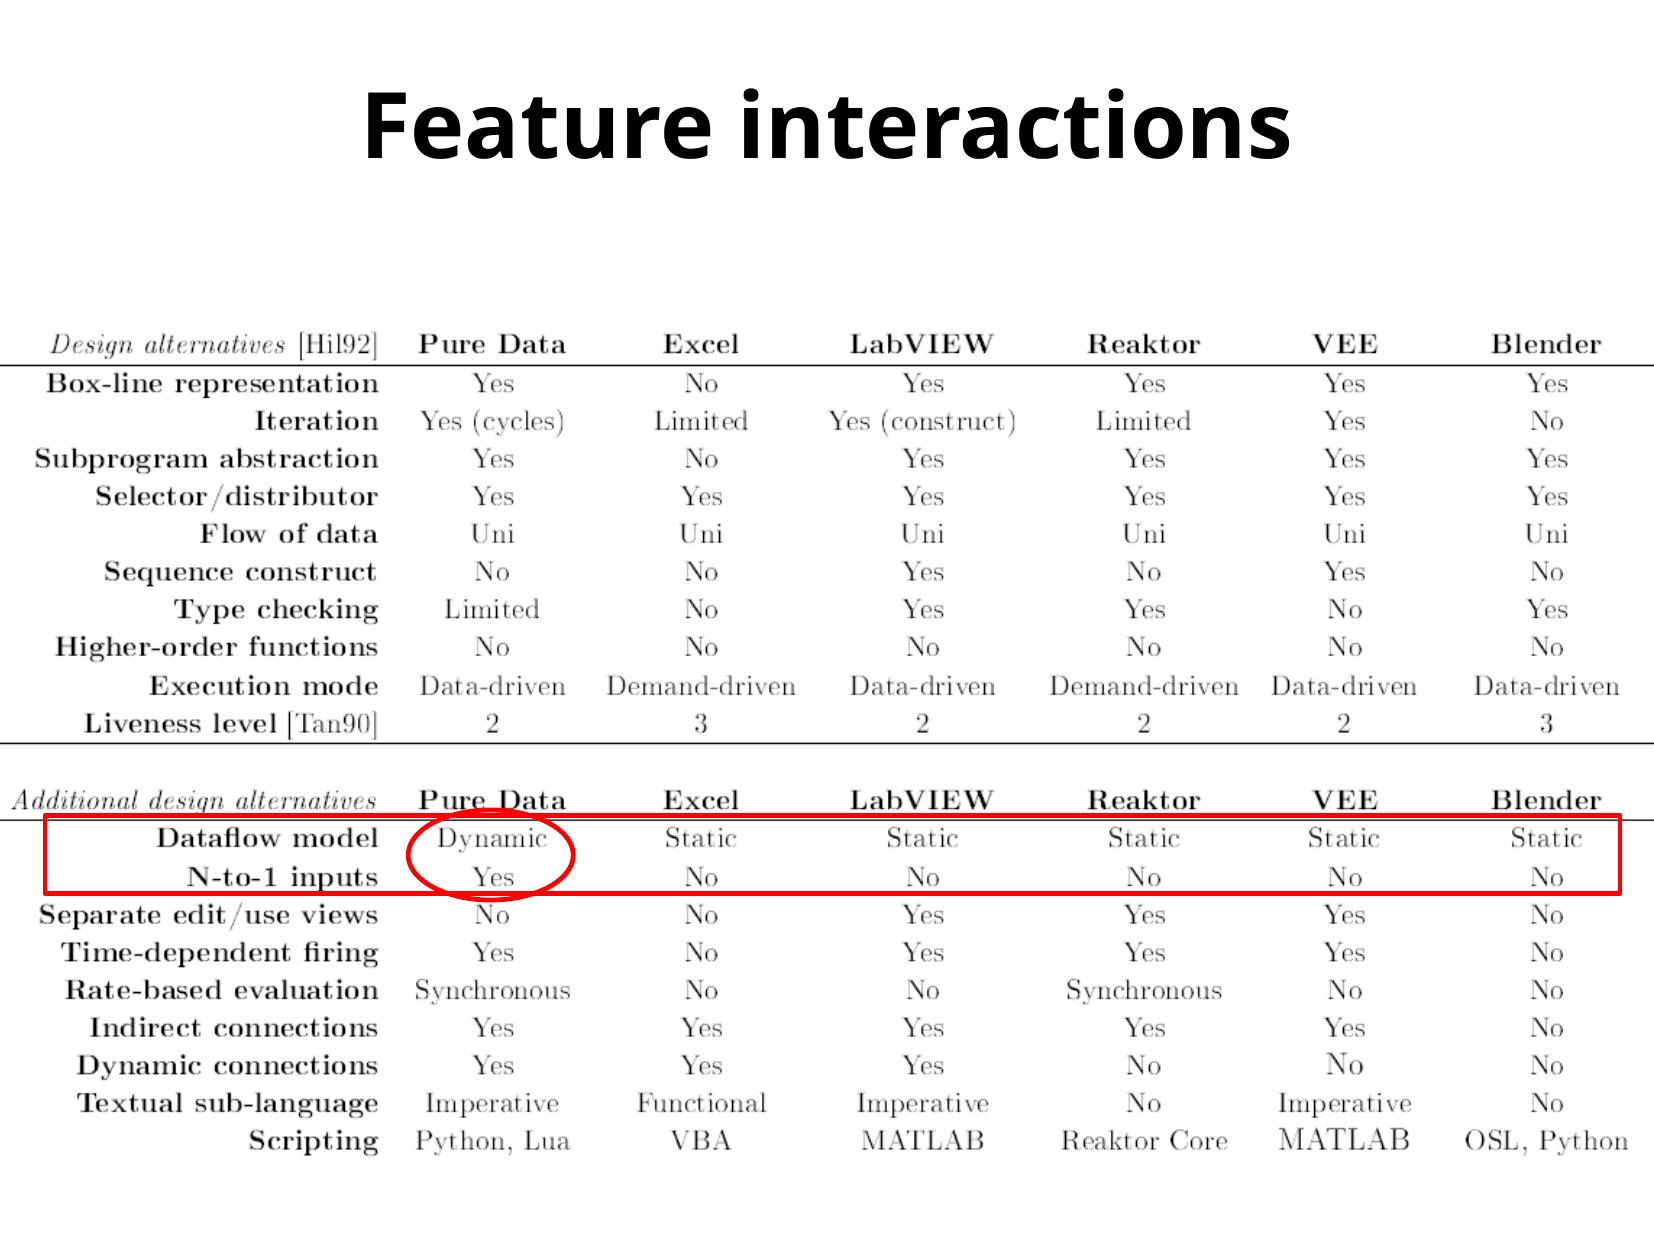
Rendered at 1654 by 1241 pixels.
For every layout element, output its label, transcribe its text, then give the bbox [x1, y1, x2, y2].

title Feature interactions [82, 19, 1571, 227]
picture [0, 315, 1654, 1164]
